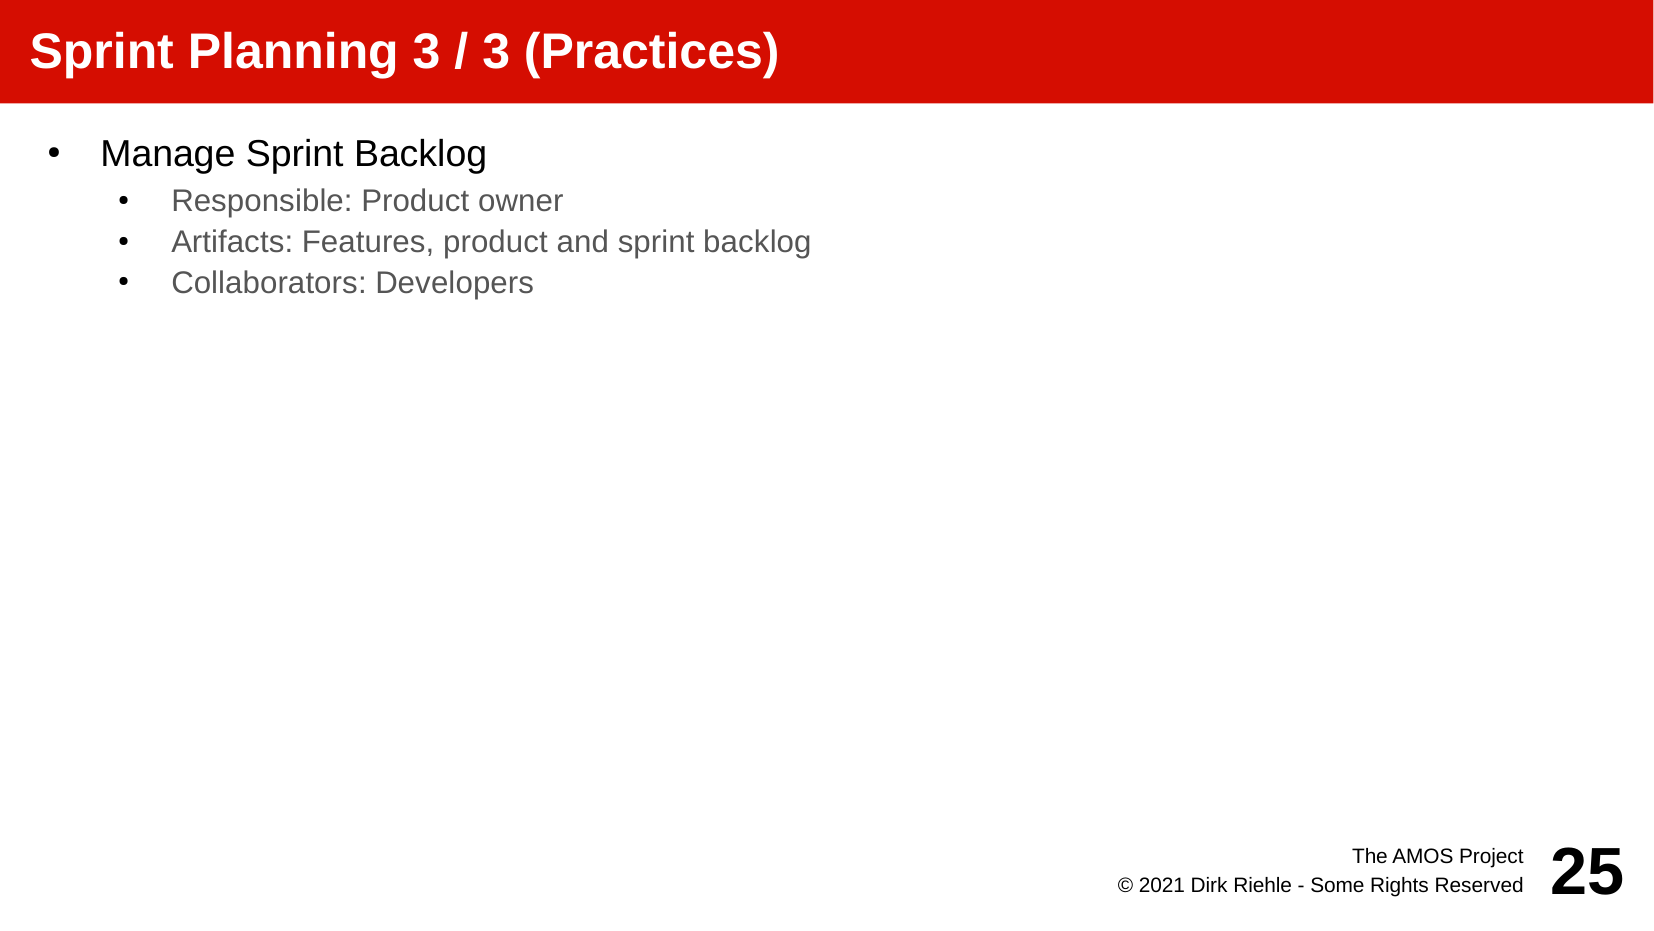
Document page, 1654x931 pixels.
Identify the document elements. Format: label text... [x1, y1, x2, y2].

title Sprint Planning 3 / 3 (Practices) [0, 0, 1654, 104]
list Manage Sprint Backlog Responsible: Product owner Artifacts: Features, product and sprint backlog Collaborators: Developers [29, 132, 1625, 813]
